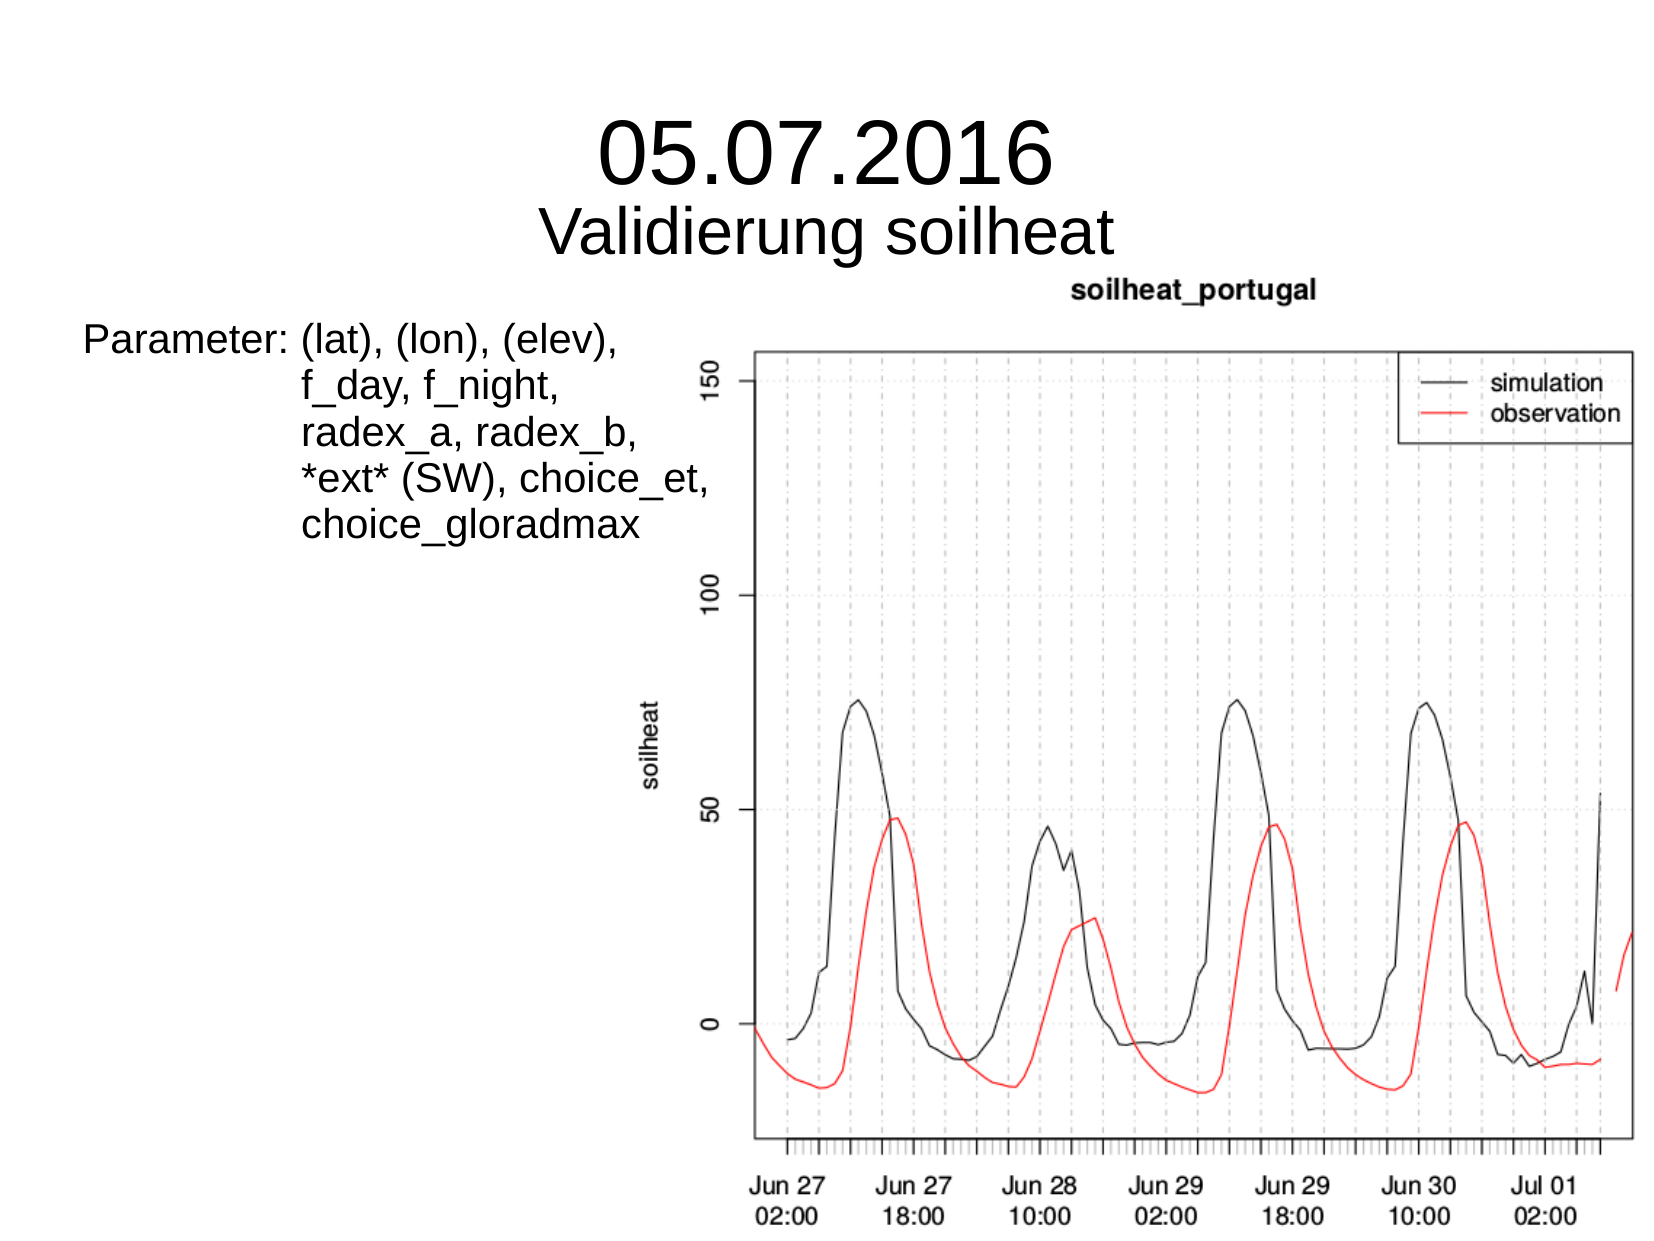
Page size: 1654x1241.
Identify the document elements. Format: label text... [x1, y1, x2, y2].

subtitle Validierung soilheat Parameter: (lat), (lon), (elev), f_day, f_night, radex_a, radex_b, *ext* (SW), choice_et, choice_gloradmax [82, 189, 1571, 1111]
picture [633, 230, 1654, 1241]
title 05.07.2016 [82, 49, 1571, 189]
